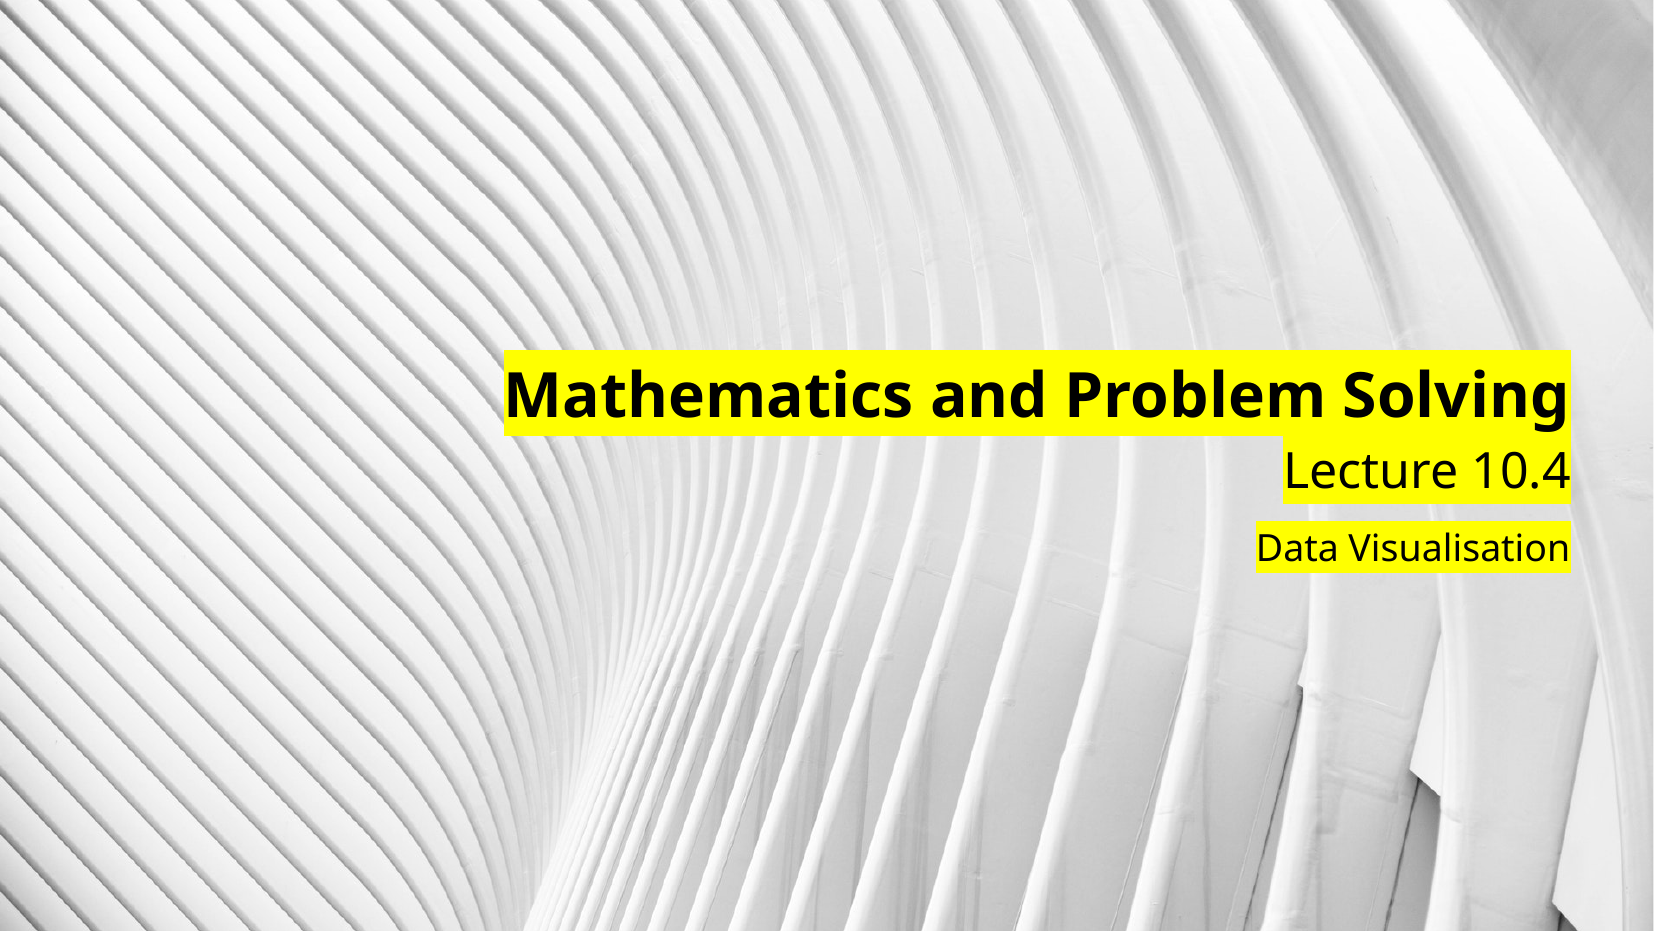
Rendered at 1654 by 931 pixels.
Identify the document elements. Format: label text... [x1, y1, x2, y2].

picture [0, 0, 1654, 931]
list Mathematics and Problem Solving Lecture 10.4 Data Visualisation [82, 37, 1571, 886]
